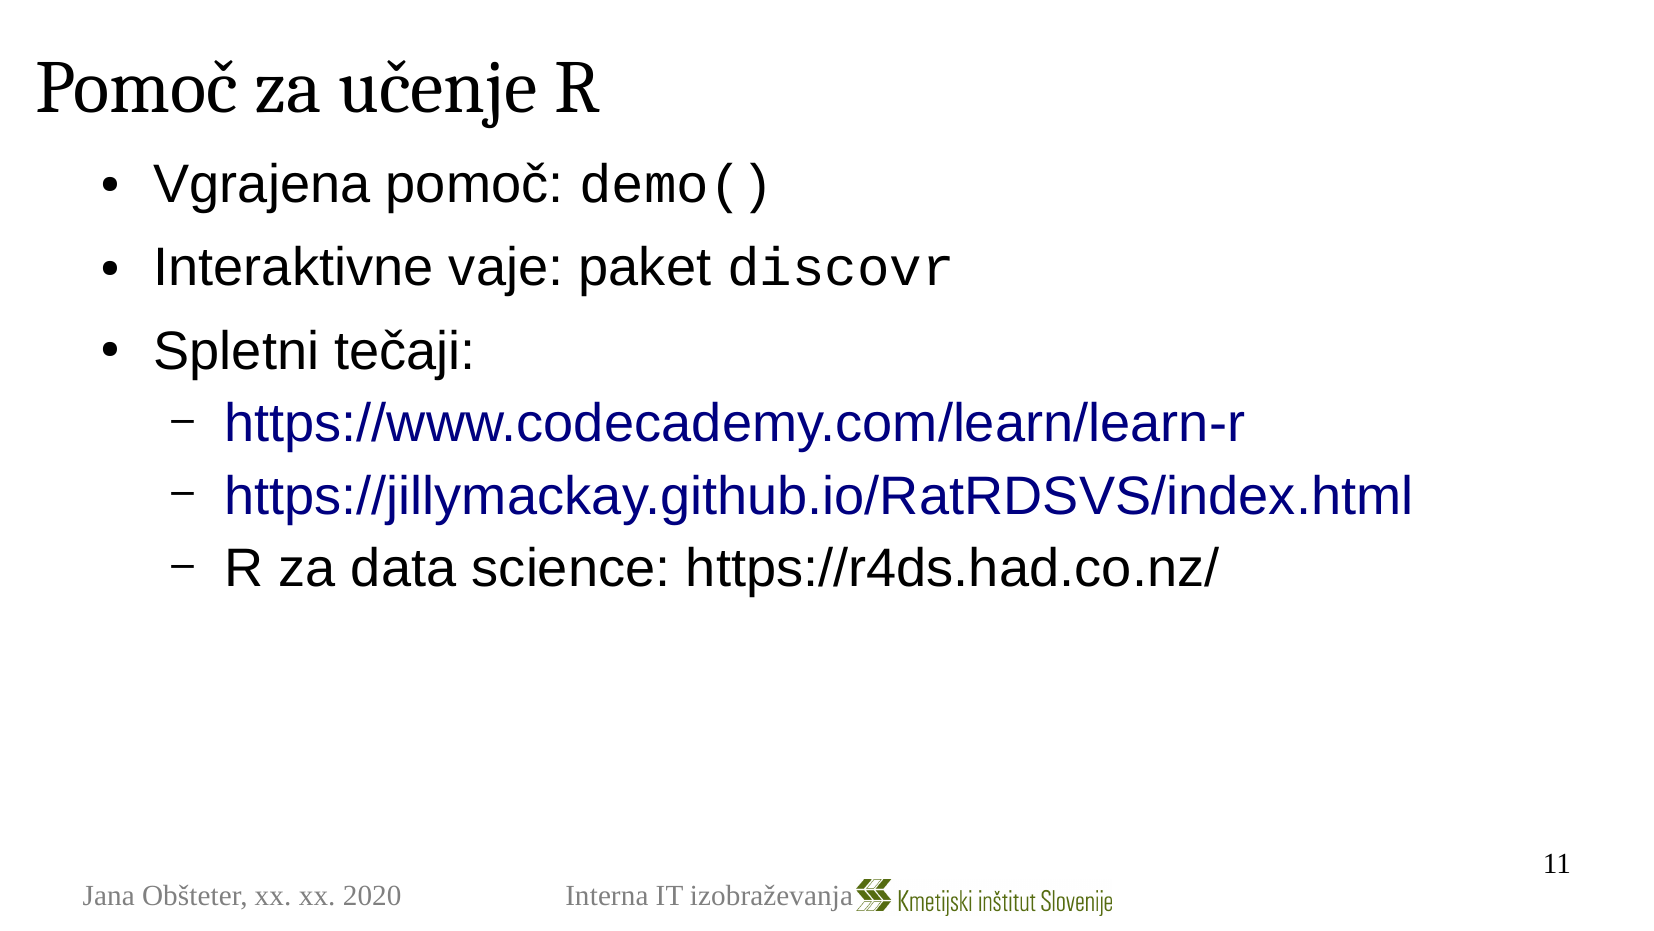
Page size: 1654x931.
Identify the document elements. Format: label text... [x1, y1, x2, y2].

title Pomoč za učenje R [35, 21, 1524, 154]
list Vgrajena pomoč: demo() Interaktivne vaje: paket discovr Spletni tečaji: https://www.codecademy.com/learn/learn-r https://jillymackay.github.io/RatRDSVS/index.html R za data science: https://r4ds.had.co.nz/ [82, 153, 1571, 758]
picture [856, 879, 1112, 916]
